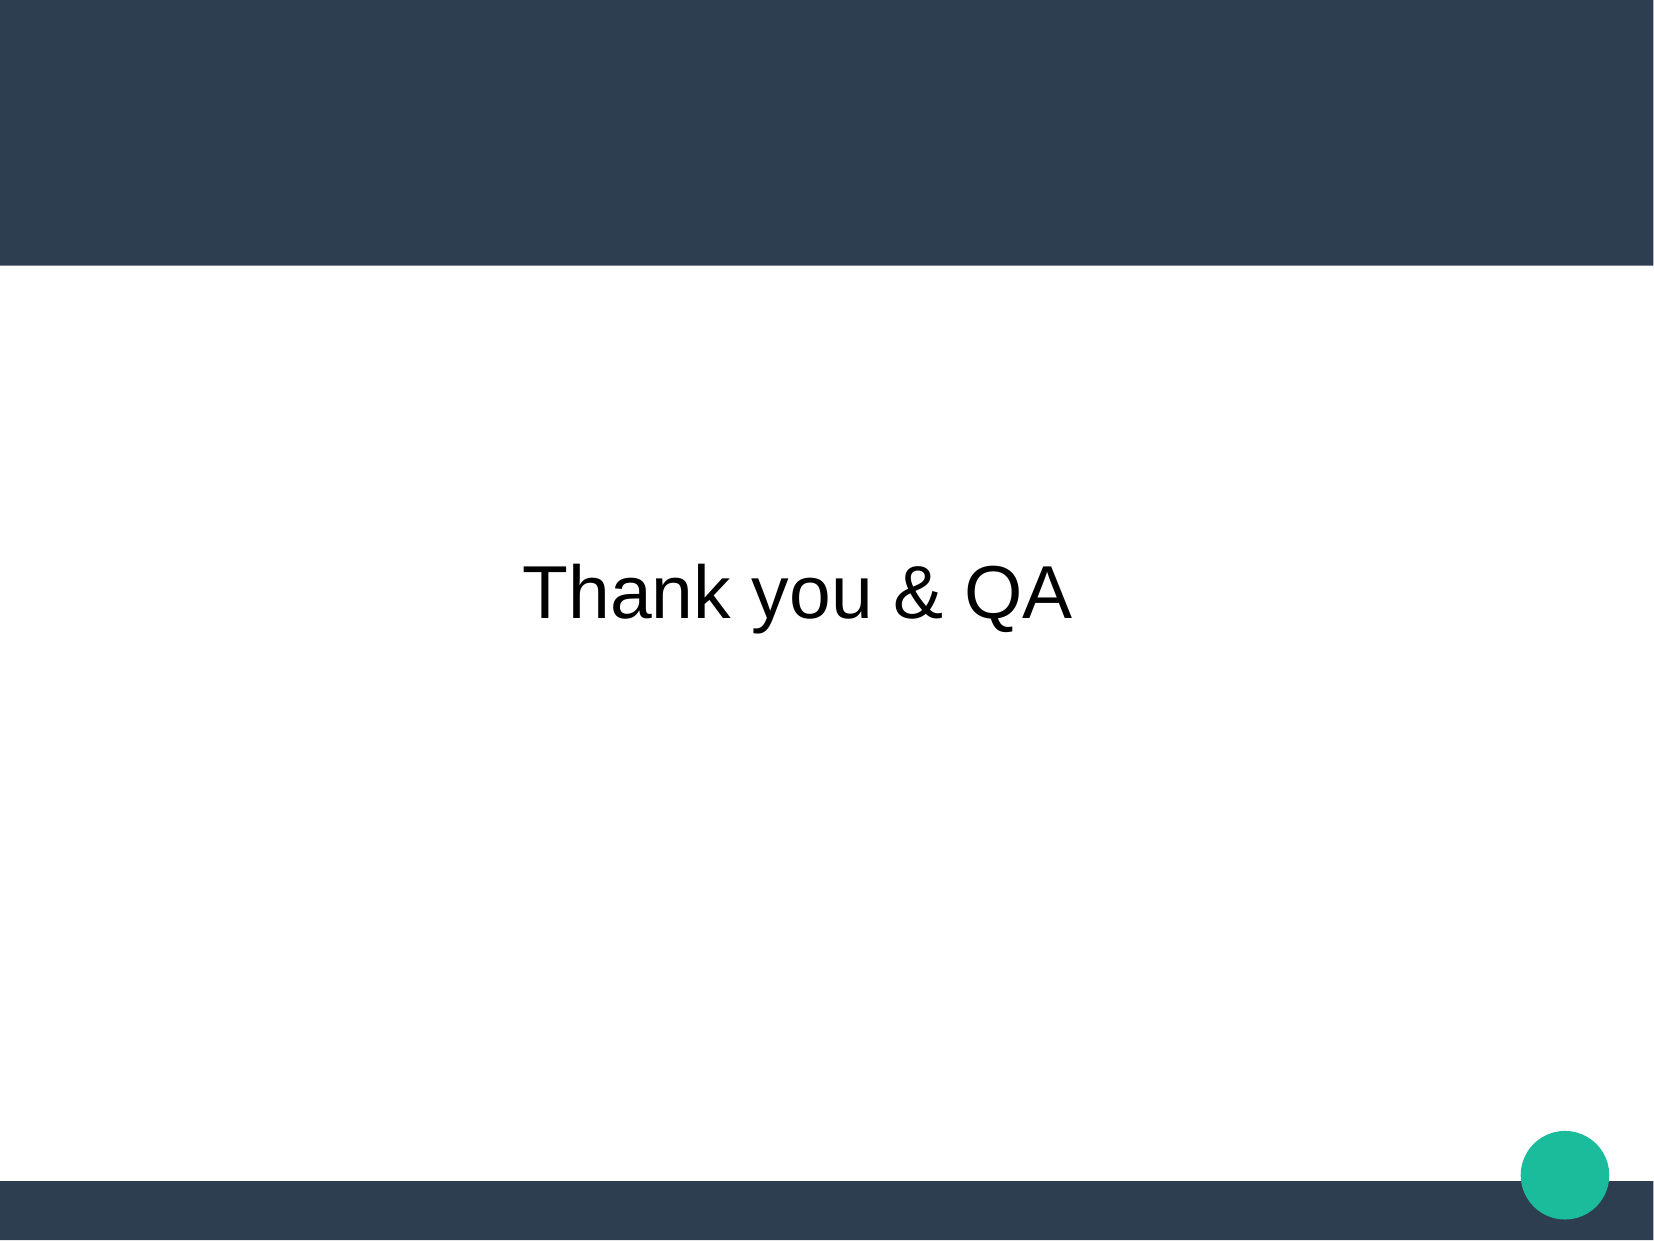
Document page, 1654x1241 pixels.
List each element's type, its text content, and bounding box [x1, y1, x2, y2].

text_box Thank you & QA [507, 543, 1123, 811]
